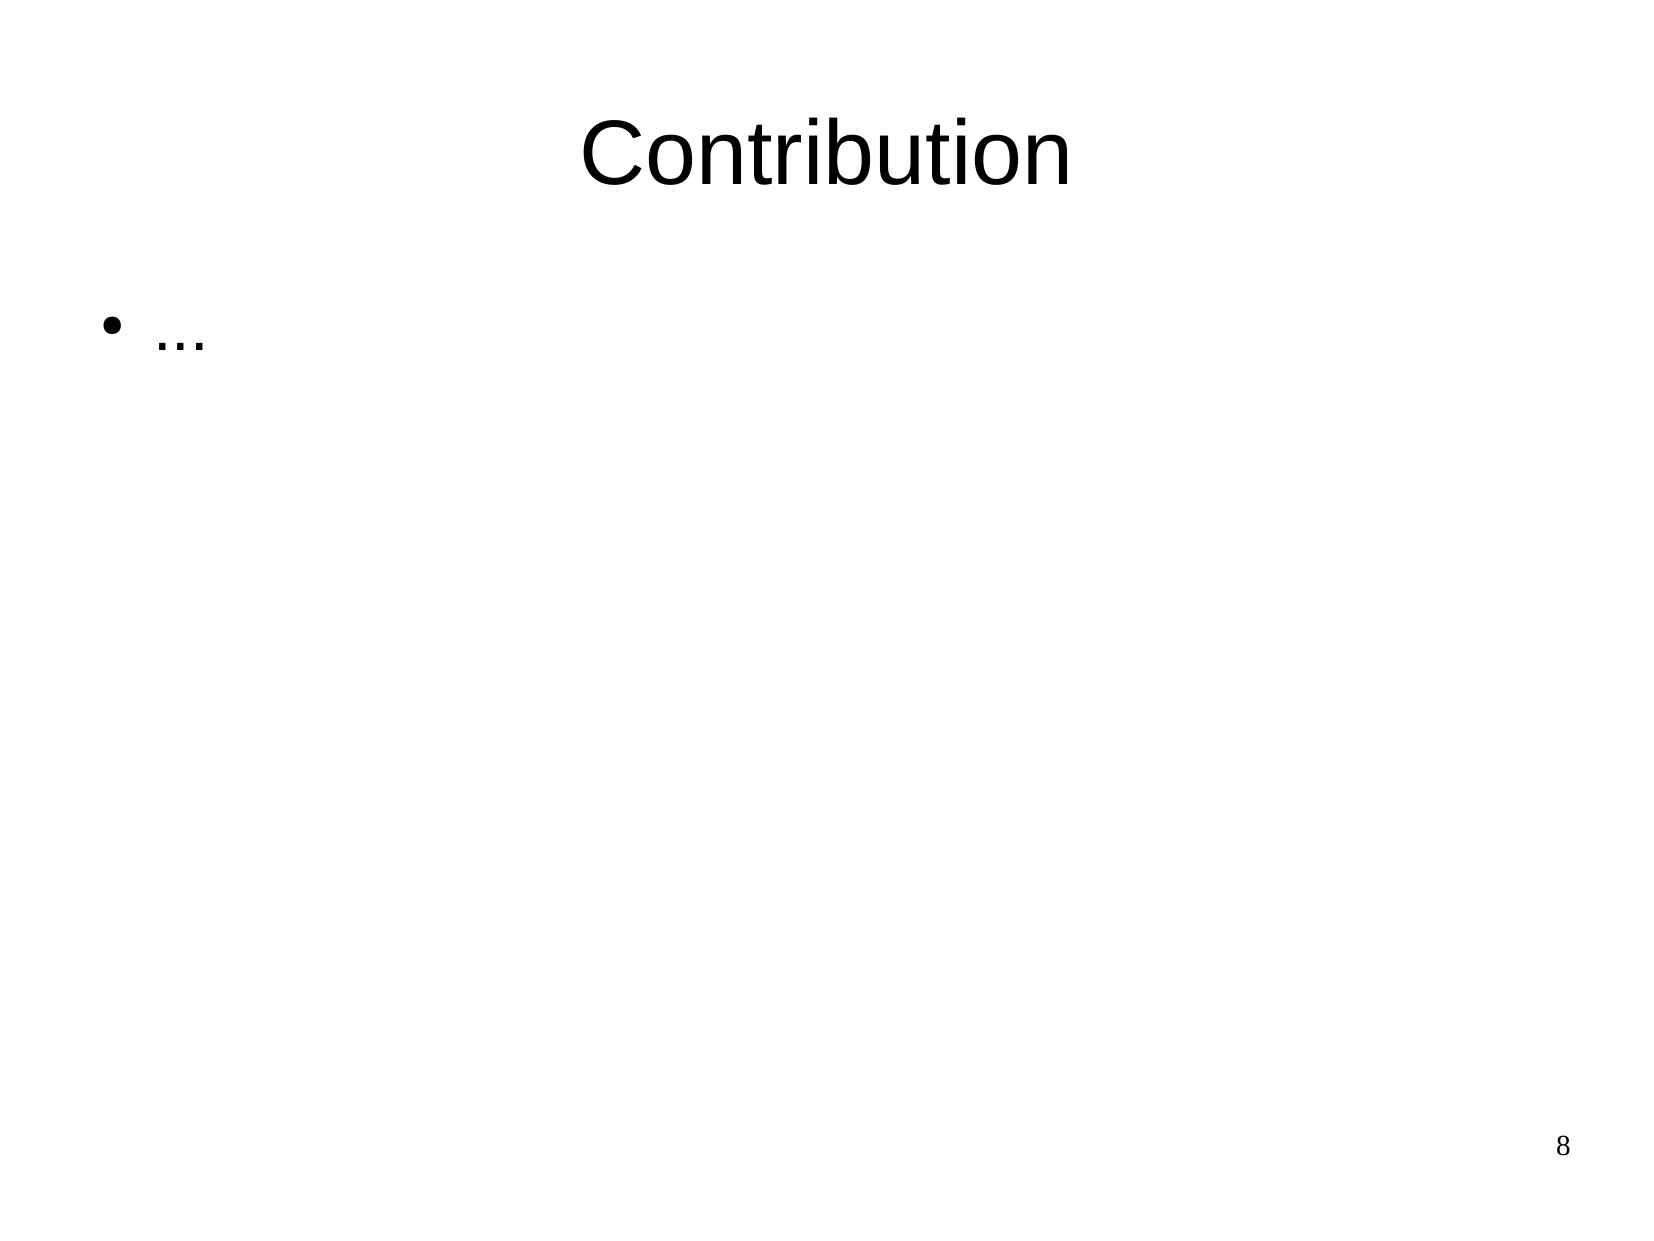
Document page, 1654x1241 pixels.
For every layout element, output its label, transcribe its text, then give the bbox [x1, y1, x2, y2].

title Contribution [82, 49, 1571, 257]
list ... [82, 290, 1538, 1010]
